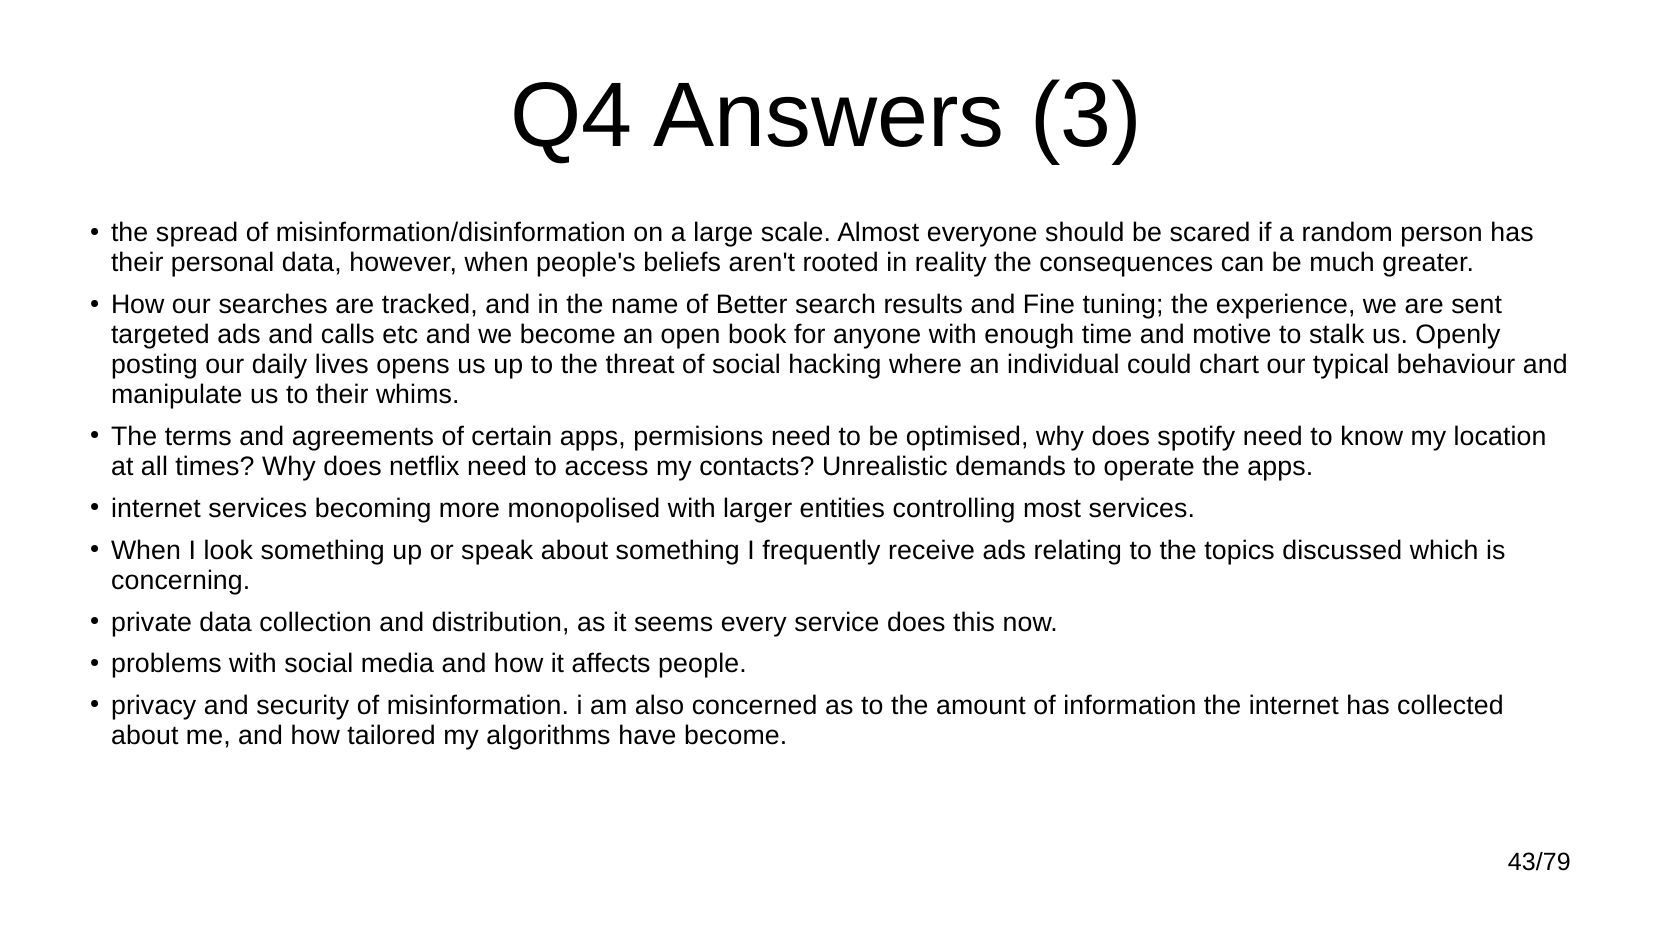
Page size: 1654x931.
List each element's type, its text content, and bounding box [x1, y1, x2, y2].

title Q4 Answers (3) [82, 37, 1571, 193]
list the spread of misinformation/disinformation on a large scale. Almost everyone should be scared if a random person has their personal data, however, when people's beliefs aren't rooted in reality the consequences can be much greater. How our searches are tracked, and in the name of Better search results and Fine tuning; the experience, we are sent targeted ads and calls etc and we become an open book for anyone with enough time and motive to stalk us. Openly posting our daily lives opens us up to the threat of social hacking where an individual could chart our typical behaviour and manipulate us to their whims. The terms and agreements of certain apps, permisions need to be optimised, why does spotify need to know my location at all times? Why does netflix need to access my contacts? Unrealistic demands to operate the apps. internet services becoming more monopolised with larger entities controlling most services. When I look something up or speak about something I frequently receive ads relating to the topics discussed which is concerning. private data collection and distribution, as it seems every service does this now. problems with social media and how it affects people. privacy and security of misinformation. i am also concerned as to the amount of information the internet has collected about me, and how tailored my algorithms have become. [82, 217, 1571, 758]
